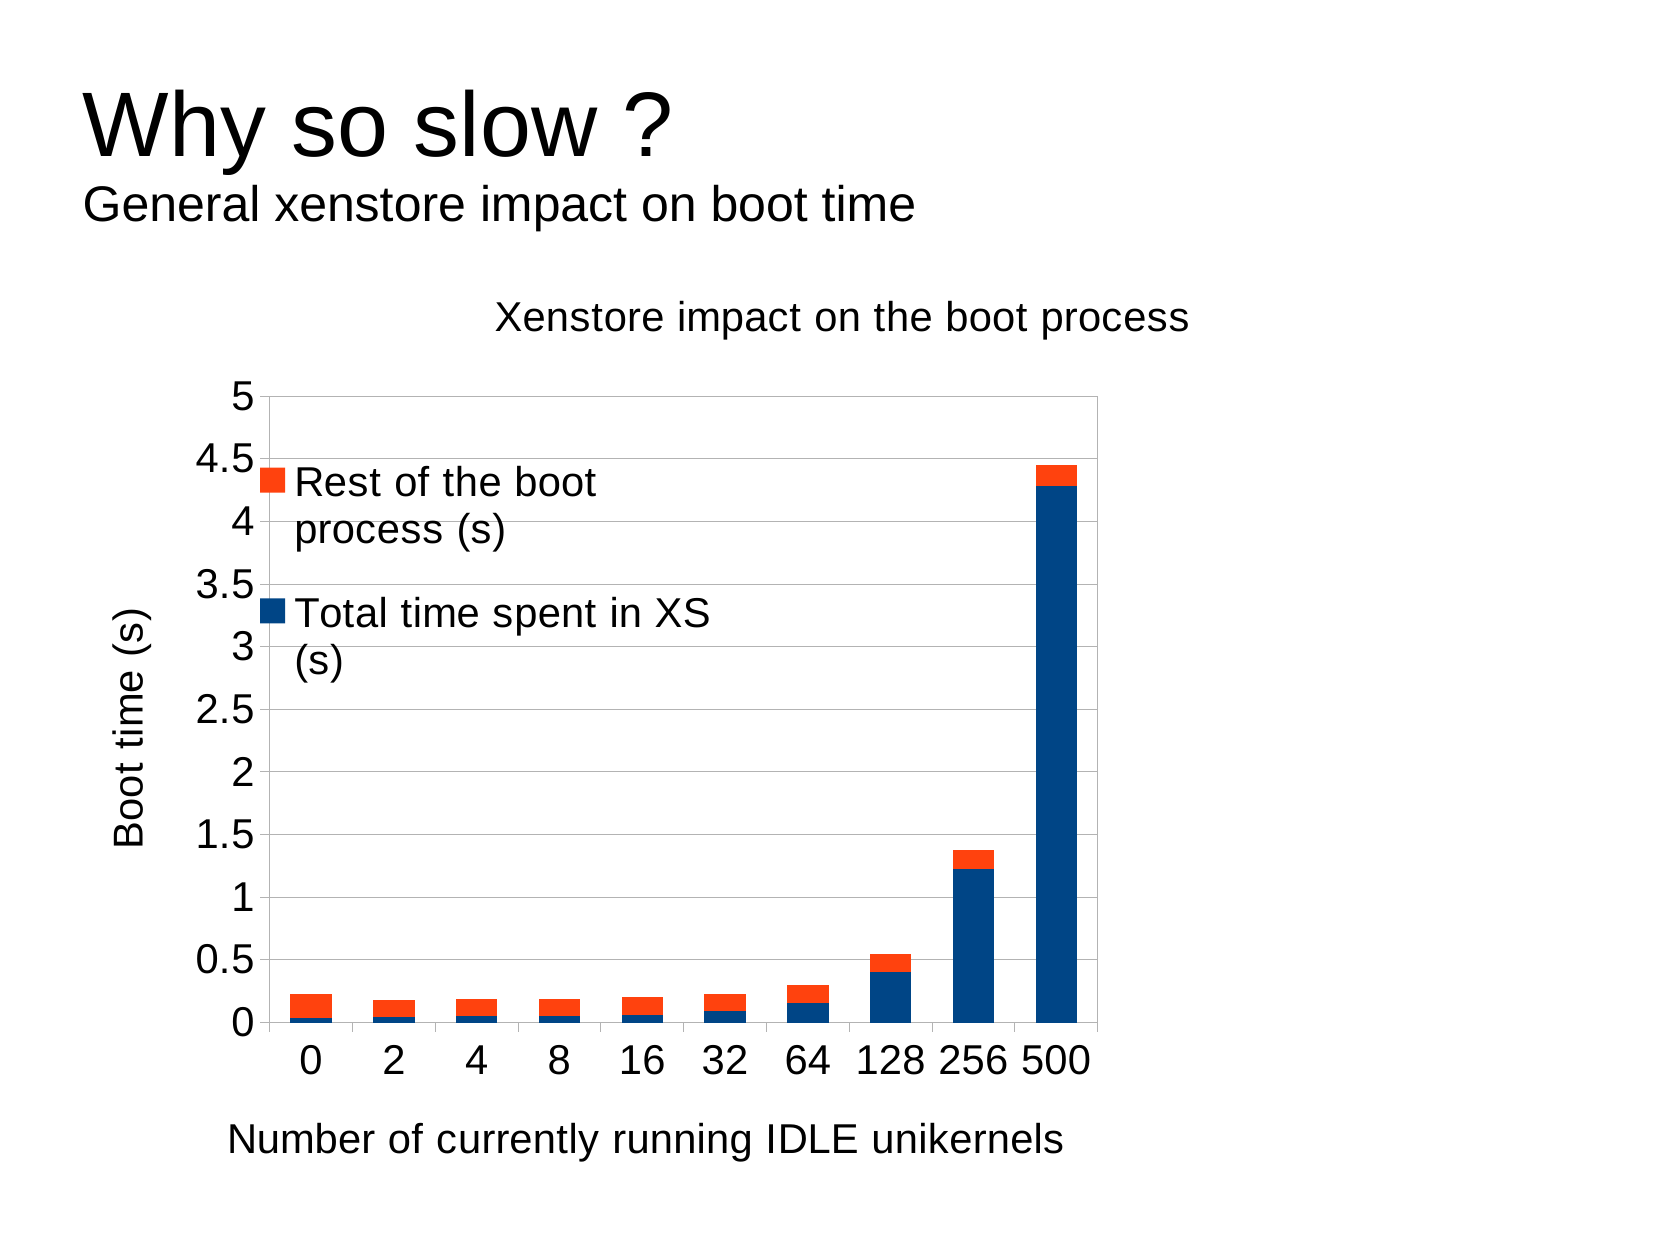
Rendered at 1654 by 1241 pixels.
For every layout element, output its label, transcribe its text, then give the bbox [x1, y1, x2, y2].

title Why so slow ? General xenstore impact on boot time [82, 49, 1571, 255]
chart [65, 255, 1621, 1201]
